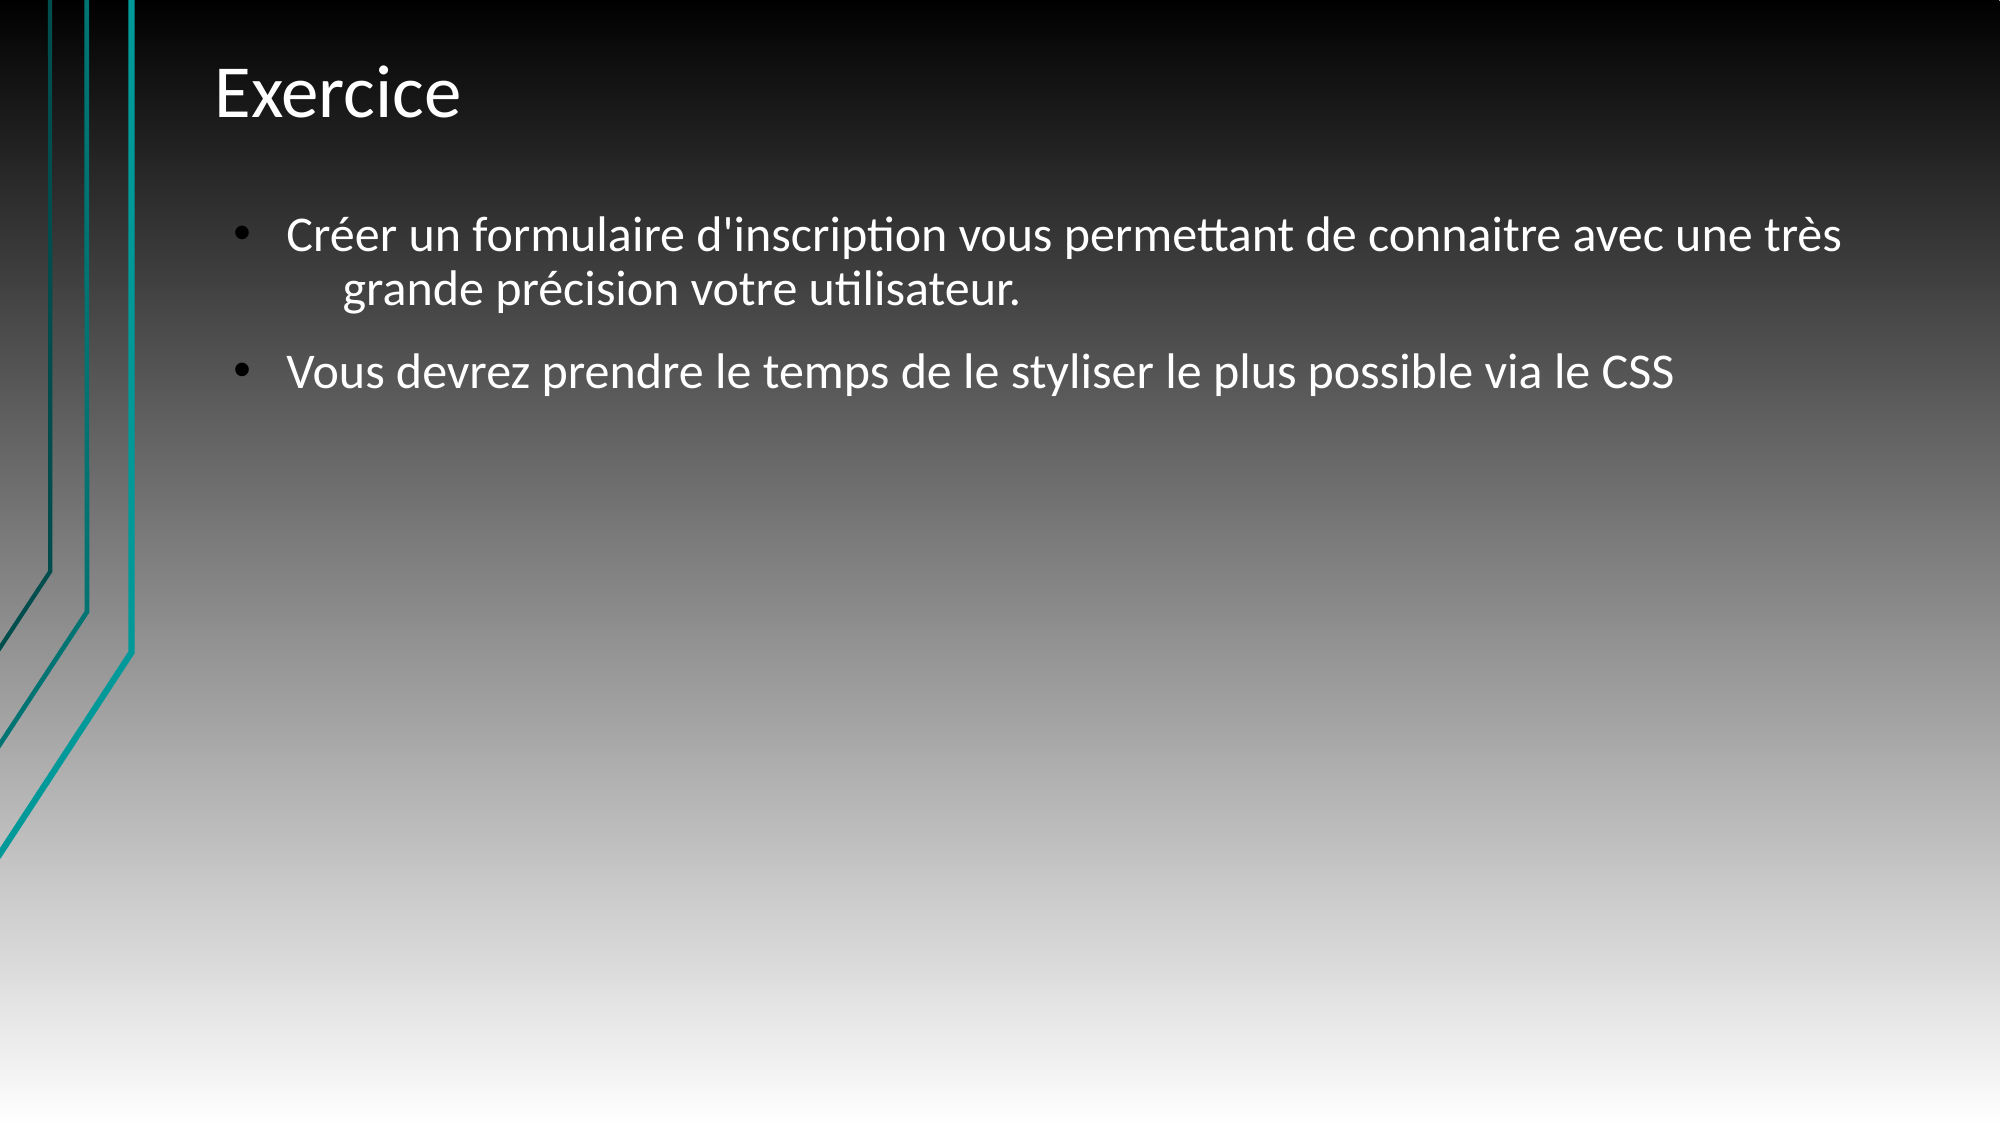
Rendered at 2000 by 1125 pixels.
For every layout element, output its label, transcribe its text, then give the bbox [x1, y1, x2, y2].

title Exercice [200, 45, 1900, 149]
list Créer un formulaire d'inscription vous permettant de connaitre avec une très grande précision votre utilisateur. Vous devrez prendre le temps de le styliser le plus possible via le CSS [200, 200, 1890, 934]
